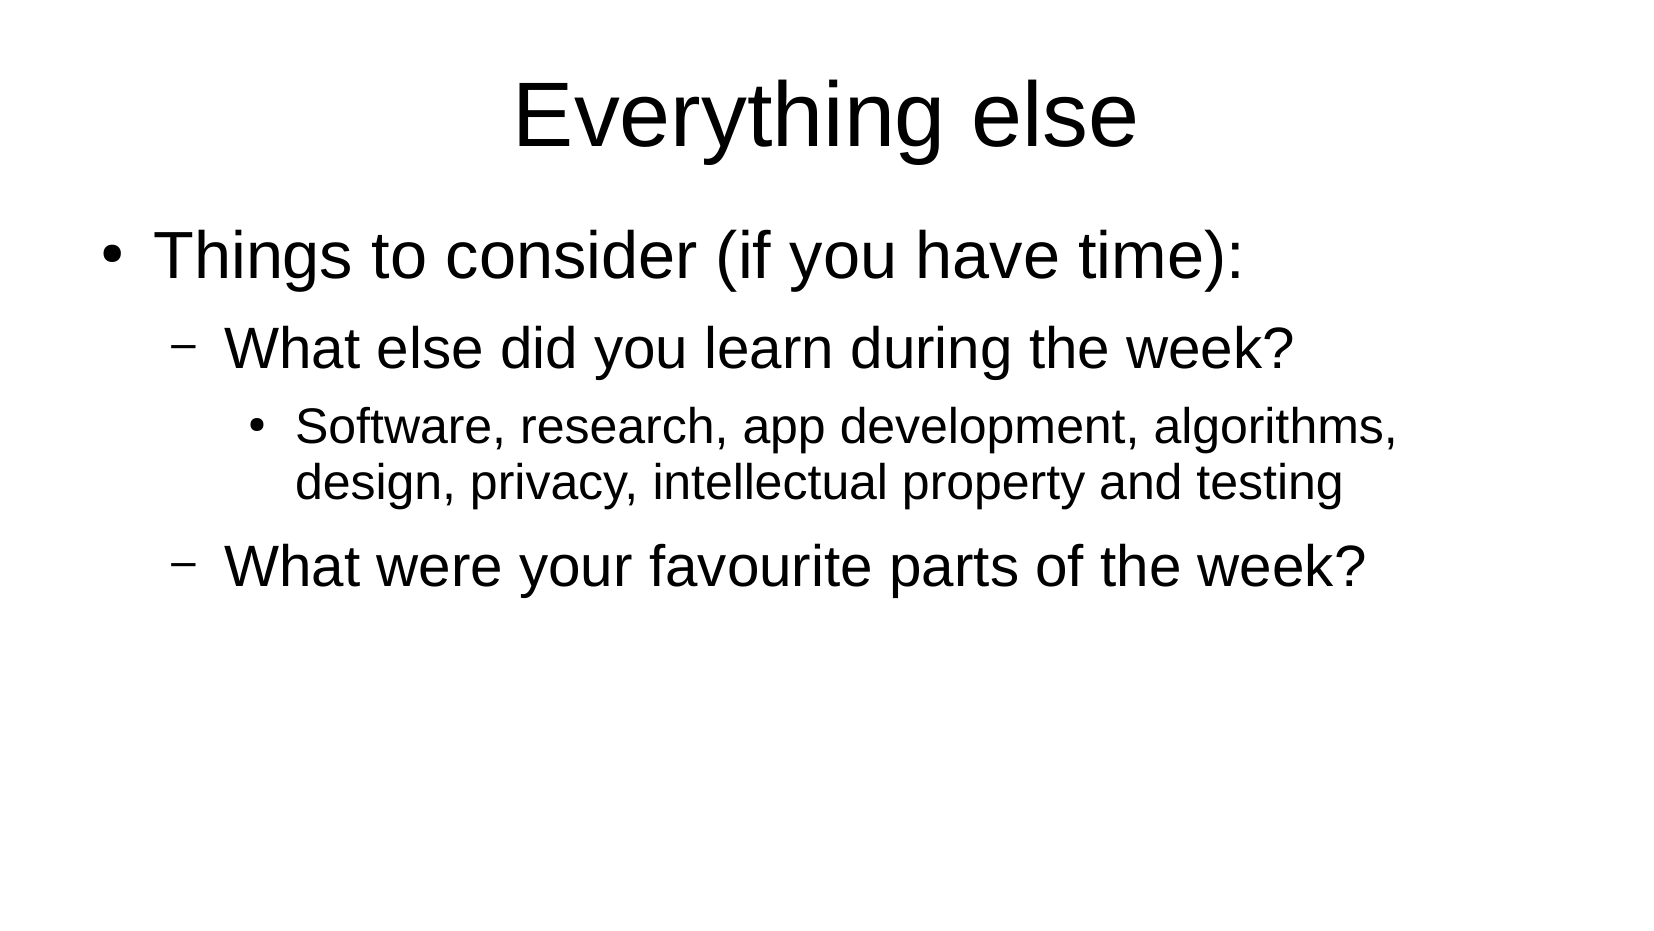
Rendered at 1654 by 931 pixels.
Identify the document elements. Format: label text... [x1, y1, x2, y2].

title Everything else [82, 37, 1571, 193]
list Things to consider (if you have time): What else did you learn during the week? Software, research, app development, algorithms, design, privacy, intellectual property and testing What were your favourite parts of the week? [82, 217, 1571, 758]
